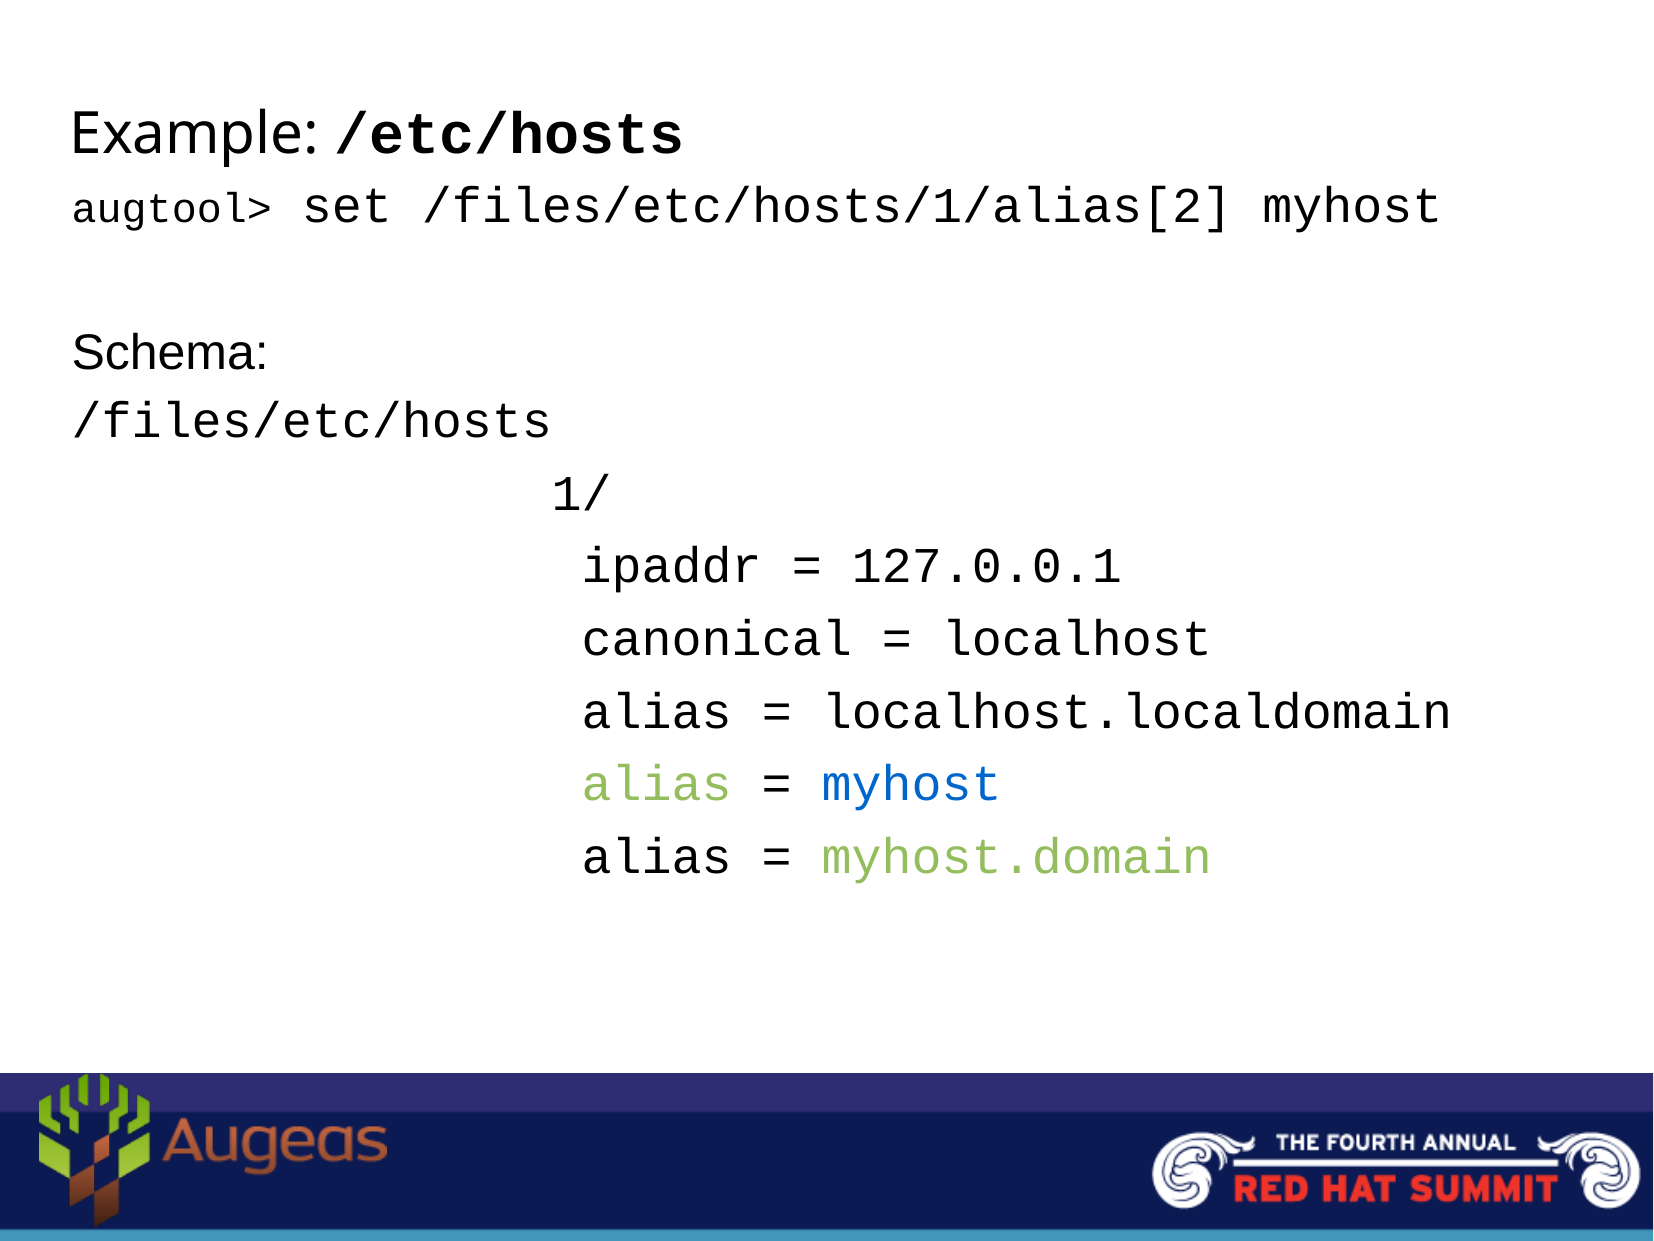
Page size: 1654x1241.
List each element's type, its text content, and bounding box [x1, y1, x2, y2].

title Example: /etc/hosts [69, 71, 1501, 190]
picture [0, 1073, 1654, 1241]
list augtool> set /files/etc/hosts/1/alias[2] myhost Schema: /files/etc/hosts 1/ ipaddr = 127.0.0.1 canonical = localhost alias = localhost.localdomain alias = myhost alias = myhost.domain [71, 180, 1631, 1089]
